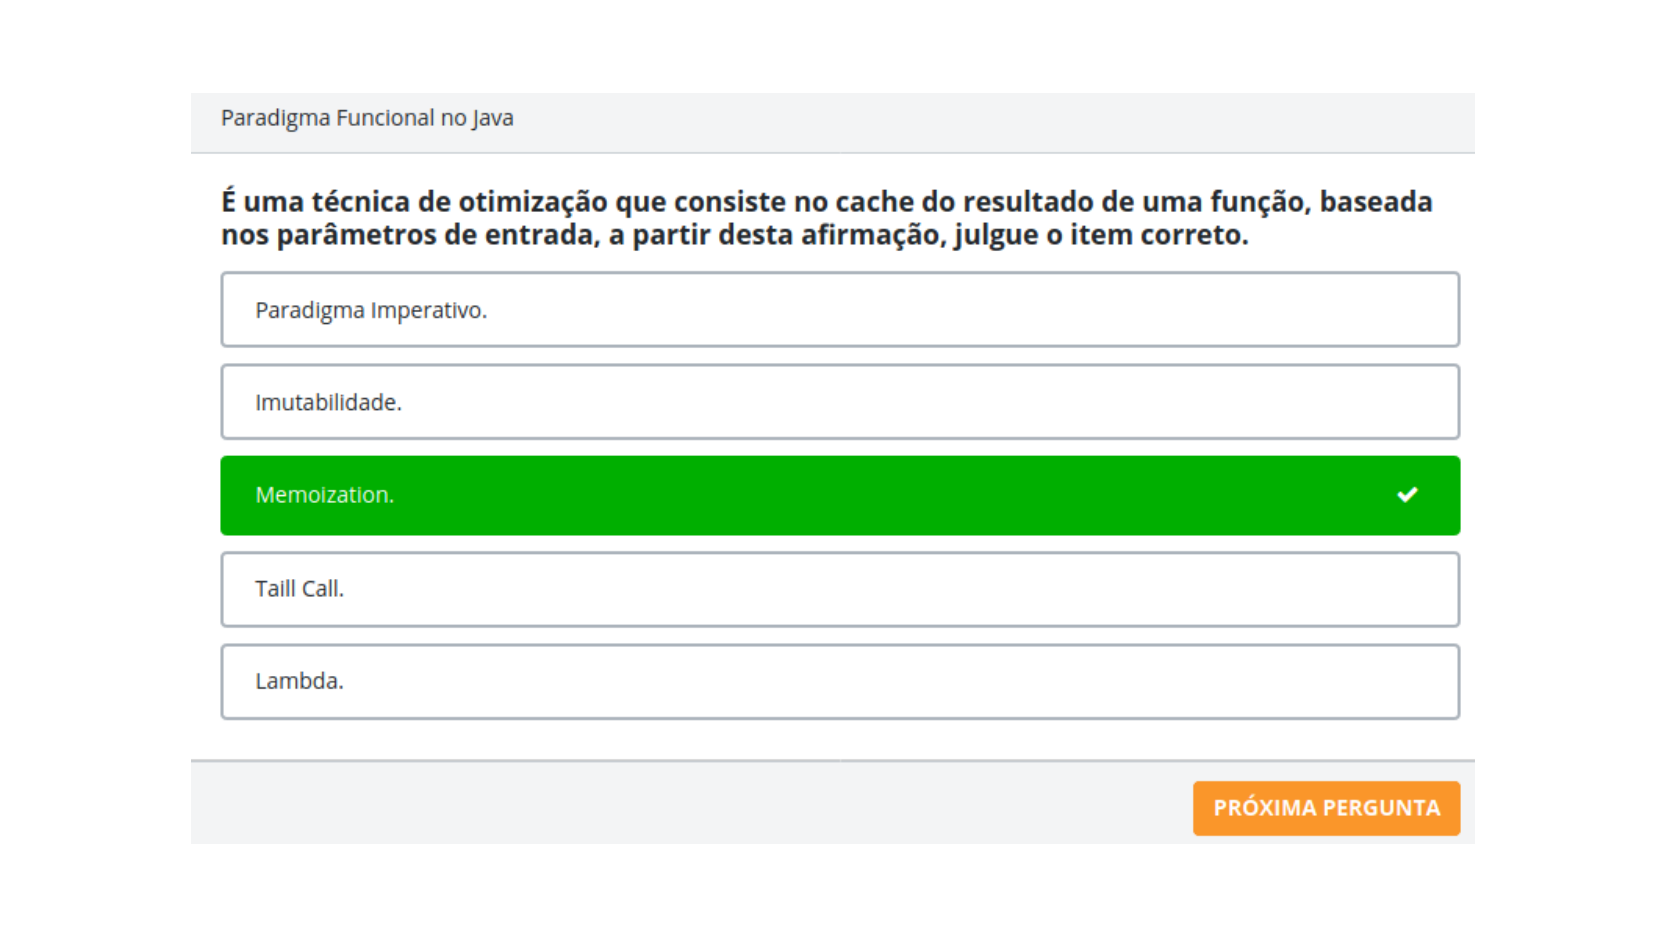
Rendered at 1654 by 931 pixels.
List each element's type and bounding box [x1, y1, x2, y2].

picture [191, 93, 1475, 844]
